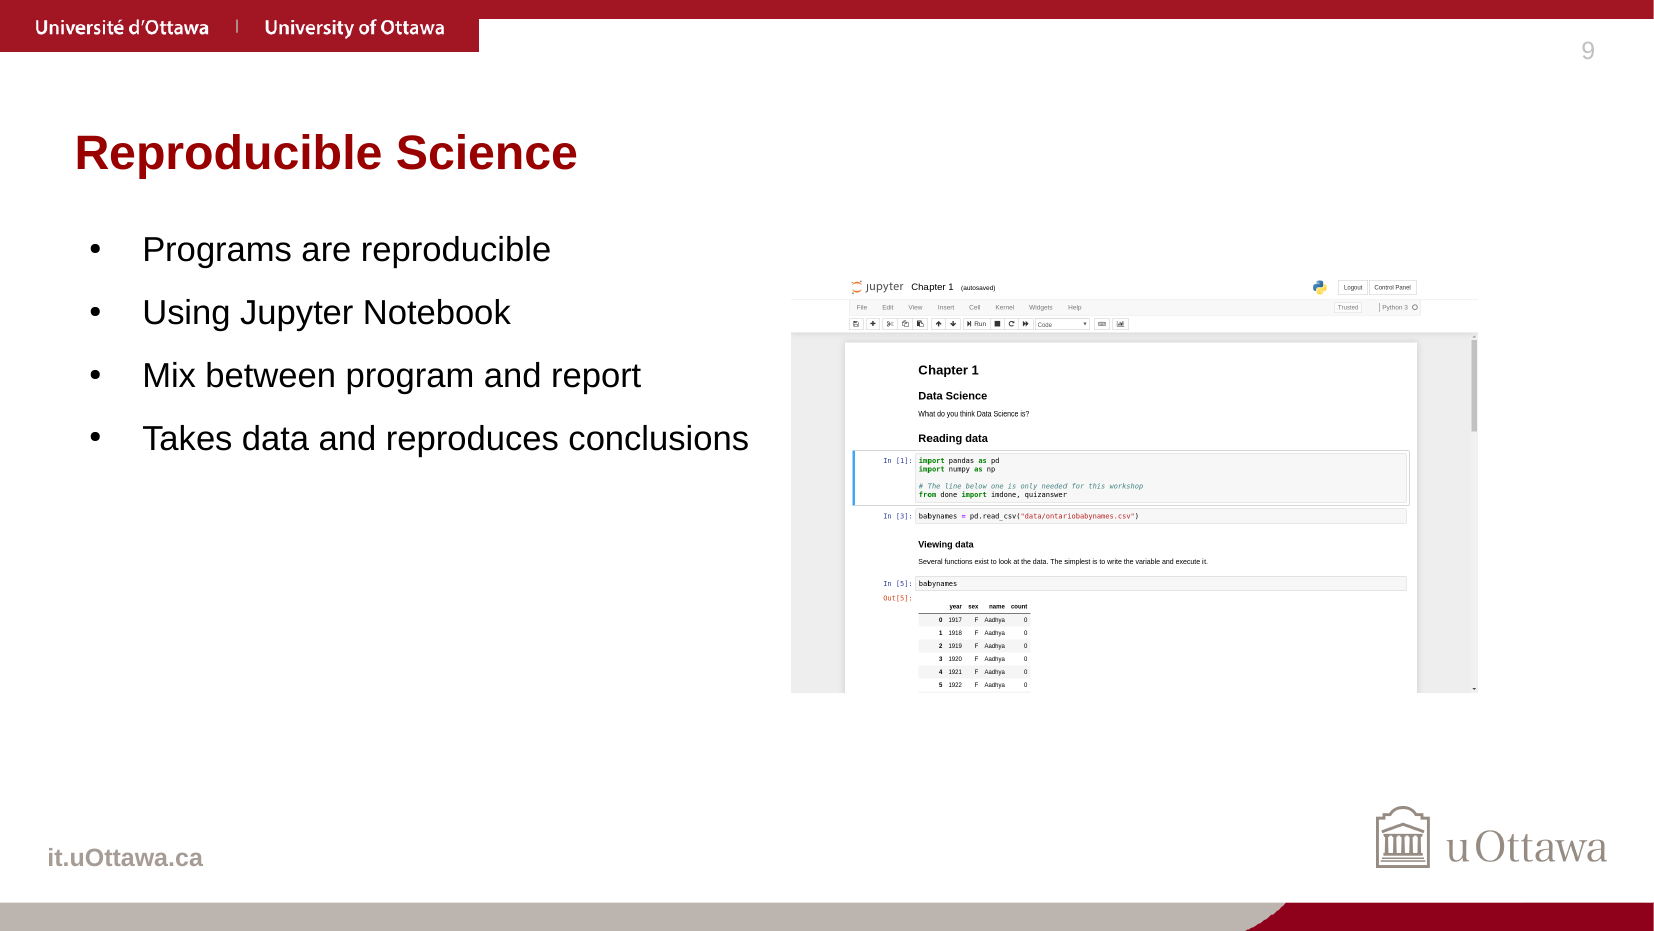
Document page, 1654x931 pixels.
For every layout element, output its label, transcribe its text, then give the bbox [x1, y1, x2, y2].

picture [791, 277, 1478, 693]
picture [1376, 806, 1607, 868]
picture [0, 903, 1654, 931]
picture [0, 0, 1654, 52]
list Programs are reproducible Using Jupyter Notebook Mix between program and report Takes data and reproduces conclusions [71, 230, 758, 740]
title Reproducible Science [74, 93, 1481, 212]
